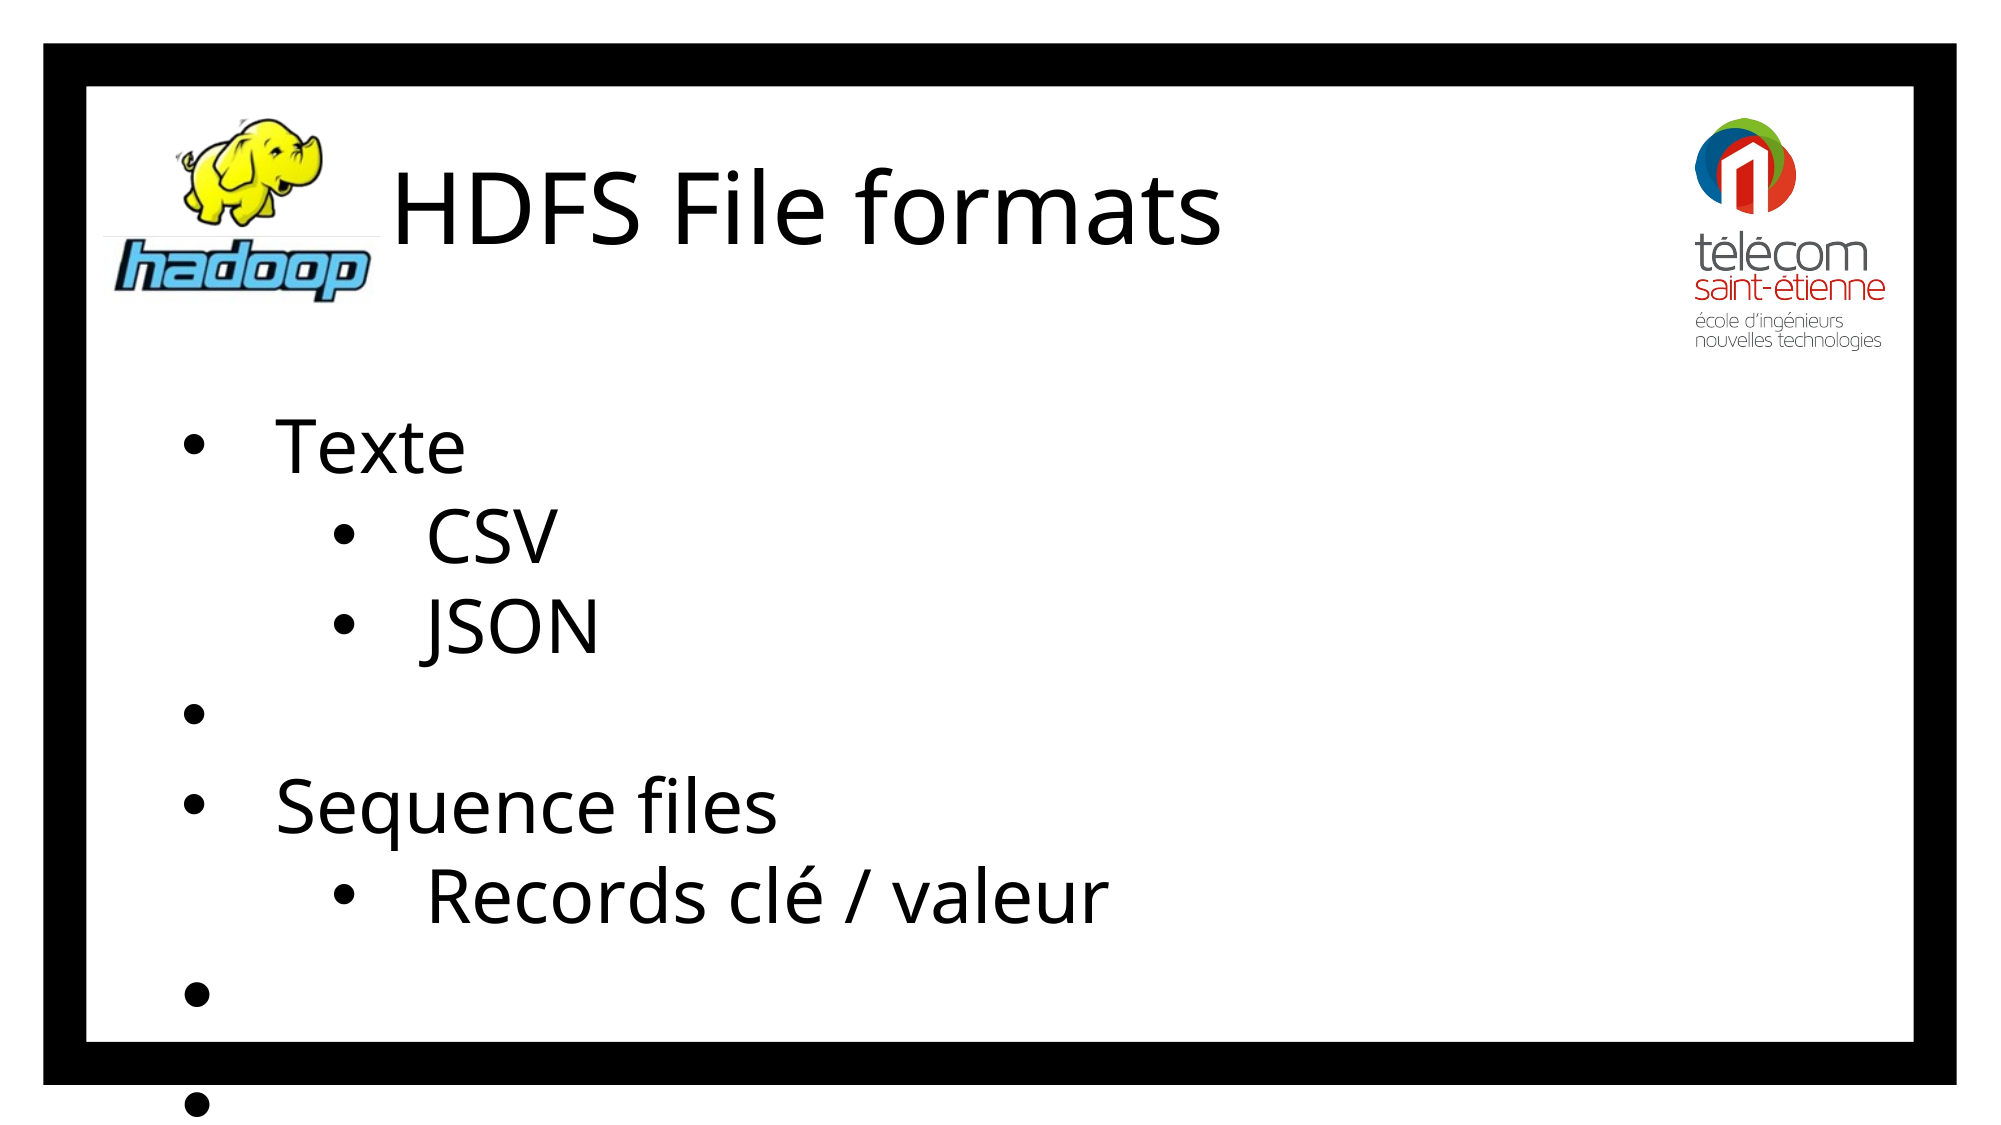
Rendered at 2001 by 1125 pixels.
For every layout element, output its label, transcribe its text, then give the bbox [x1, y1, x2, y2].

text_box Texte CSV JSON Sequence files Records clé / valeur [166, 391, 1849, 1125]
picture [103, 118, 380, 305]
picture [1695, 118, 1885, 351]
picture [1715, 134, 1730, 138]
title HDFS File formats [380, 138, 1849, 304]
